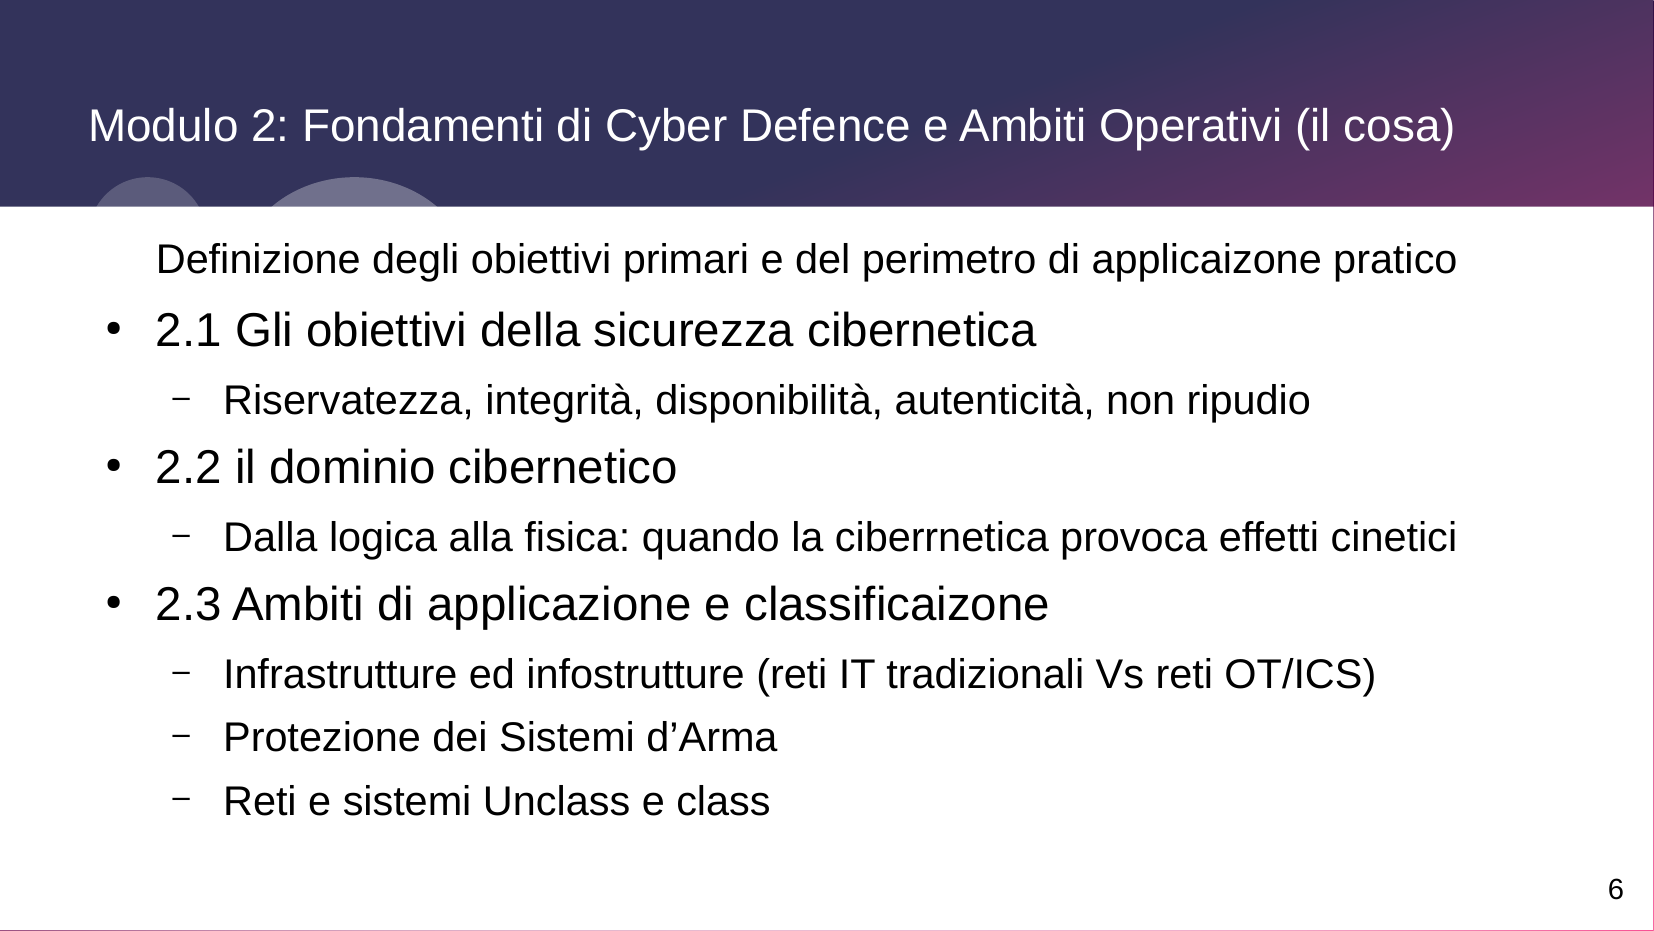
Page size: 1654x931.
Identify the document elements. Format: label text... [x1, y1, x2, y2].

title Modulo 2: Fondamenti di Cyber Defence e Ambiti Operativi (il cosa) [88, 44, 1565, 207]
list Definizione degli obiettivi primari e del perimetro di applicaizone pratico 2.1 Gli obiettivi della sicurezza cibernetica Riservatezza, integrità, disponibilità, autenticità, non ripudio 2.2 il dominio cibernetico Dalla logica alla fisica: quando la ciberrnetica provoca effetti cinetici 2.3 Ambiti di applicazione e classificaizone Infrastrutture ed infostrutture (reti IT tradizionali Vs reti OT/ICS) Protezione dei Sistemi d’Arma Reti e sistemi Unclass e class [88, 236, 1565, 827]
